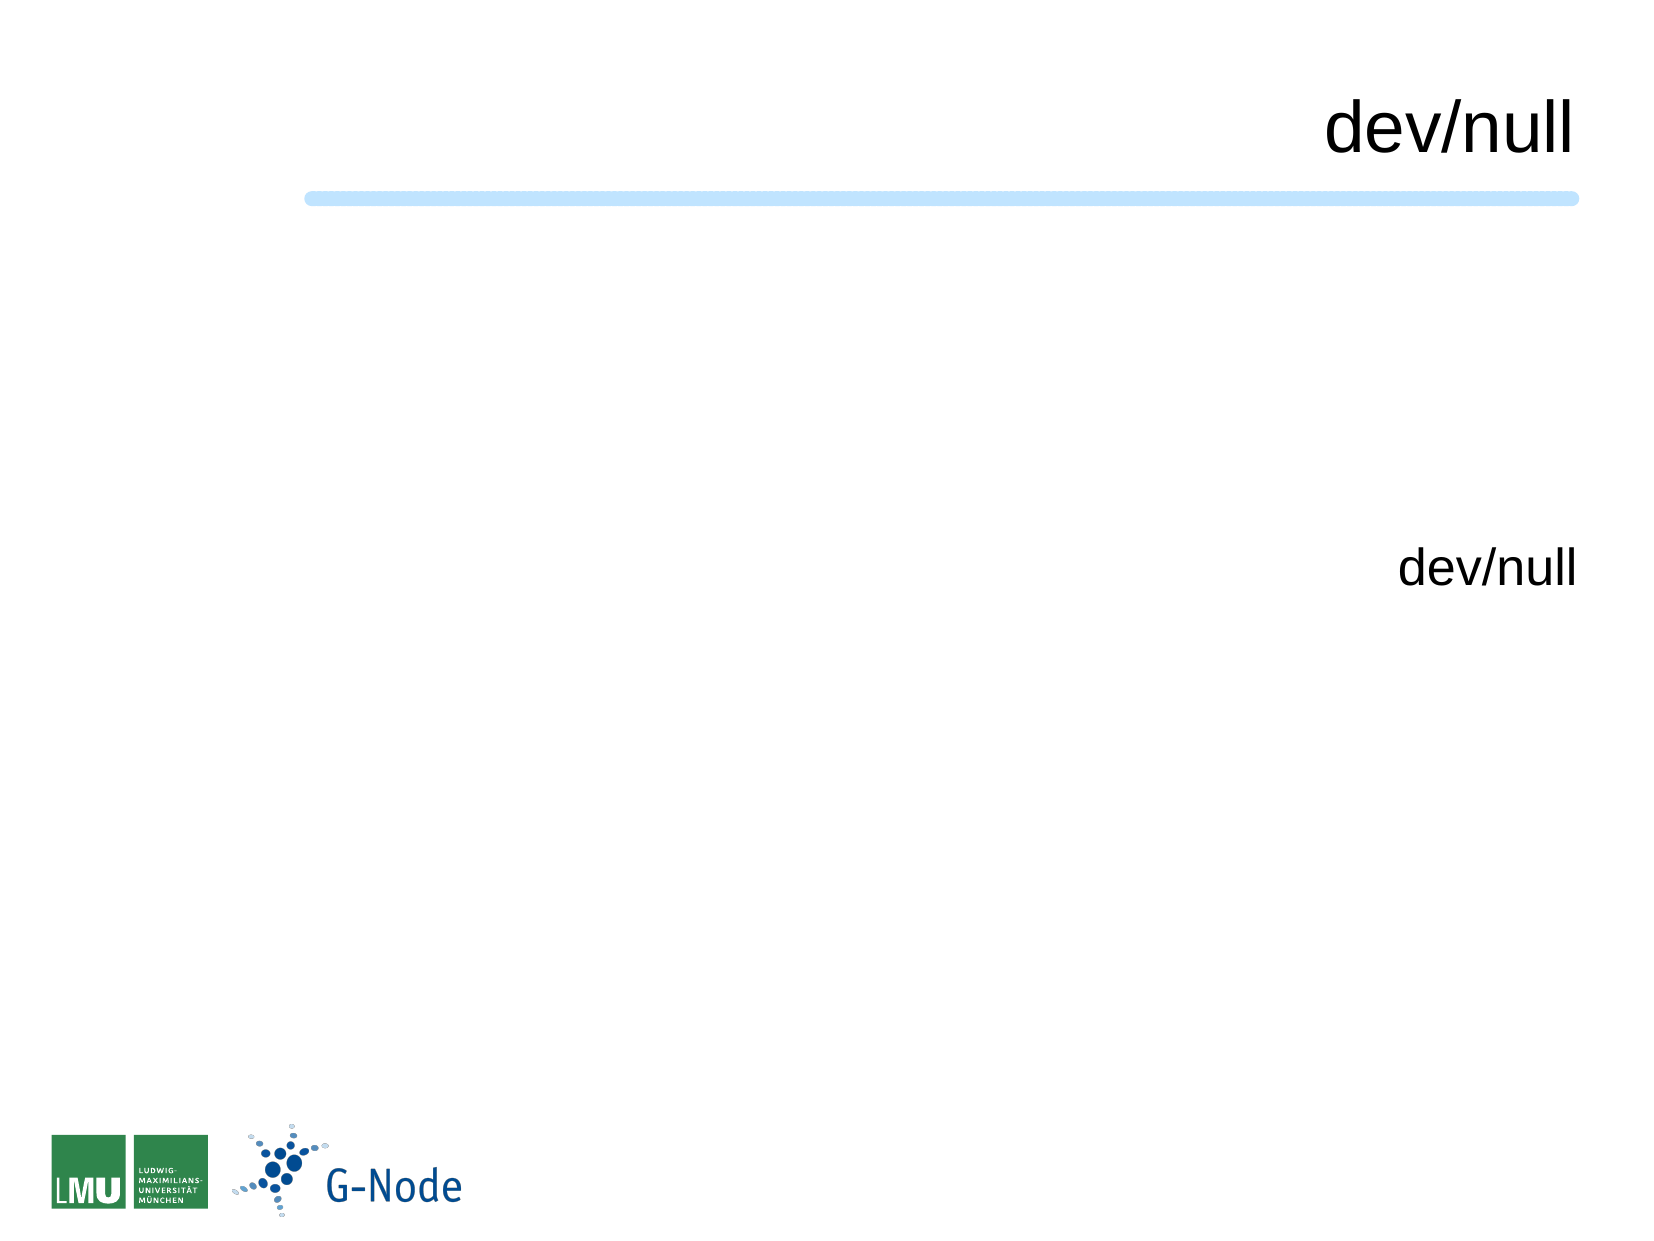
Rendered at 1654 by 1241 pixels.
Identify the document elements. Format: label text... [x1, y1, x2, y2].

text_box dev/null [89, 449, 1578, 685]
text_box dev/null [87, 30, 1576, 226]
